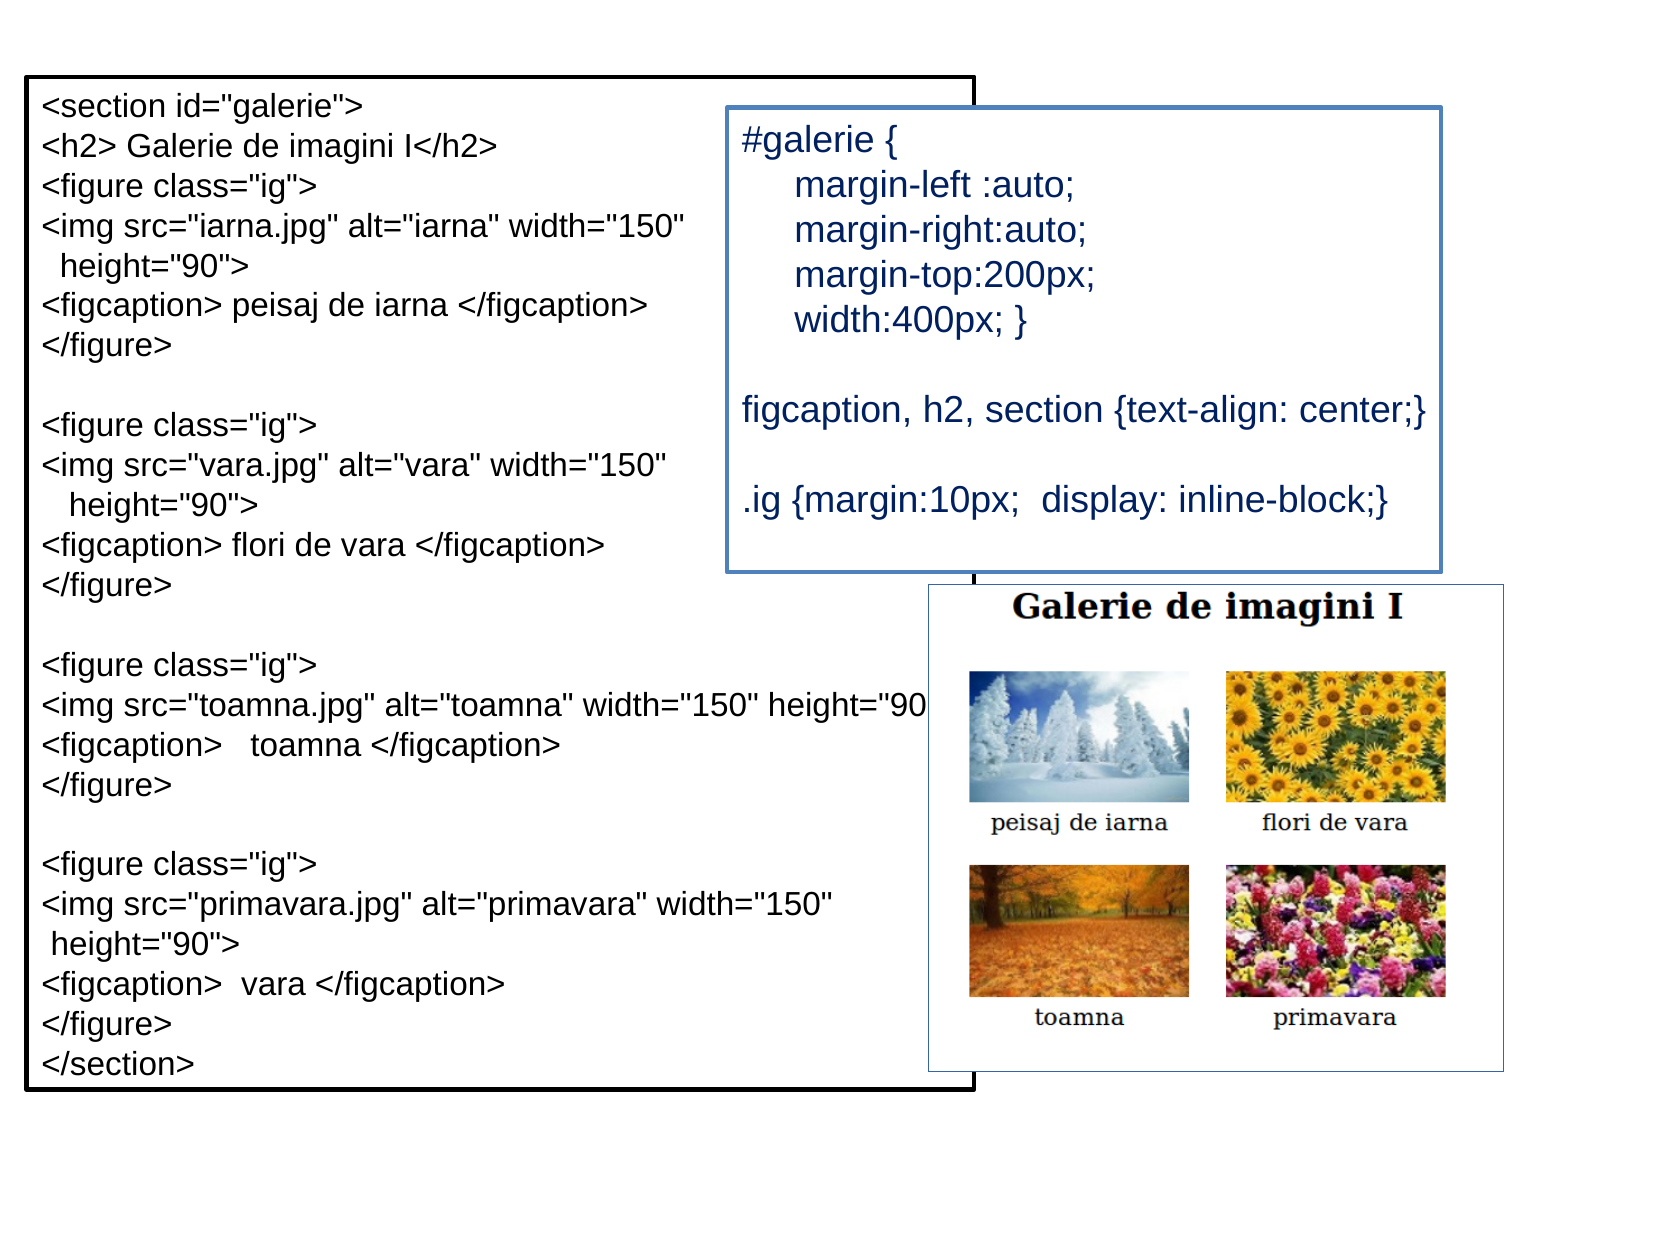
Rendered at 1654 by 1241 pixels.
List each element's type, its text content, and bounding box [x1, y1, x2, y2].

text_box <section id="galerie"> <h2> Galerie de imagini I</h2> <figure class="ig"> <img src="iarna.jpg" alt="iarna" width="150" height="90"> <figcaption> peisaj de iarna </figcaption> </figure> <figure class="ig"> <img src="vara.jpg" alt="vara" width="150" height="90"> <figcaption> flori de vara </figcaption> </figure> <figure class="ig"> <img src="toamna.jpg" alt="toamna" width="150" height="90"> <figcaption> toamna </figcaption> </figure> <figure class="ig"> <img src="primavara.jpg" alt="primavara" width="150" height="90"> <figcaption> vara </figcaption> </figure> </section> [26, 76, 975, 1090]
text_box #galerie { margin-left :auto; margin-right:auto; margin-top:200px; width:400px; } figcaption, h2, section {text-align: center;} .ig {margin:10px; display: inline-block;} [727, 107, 1442, 573]
picture [928, 584, 1504, 1072]
